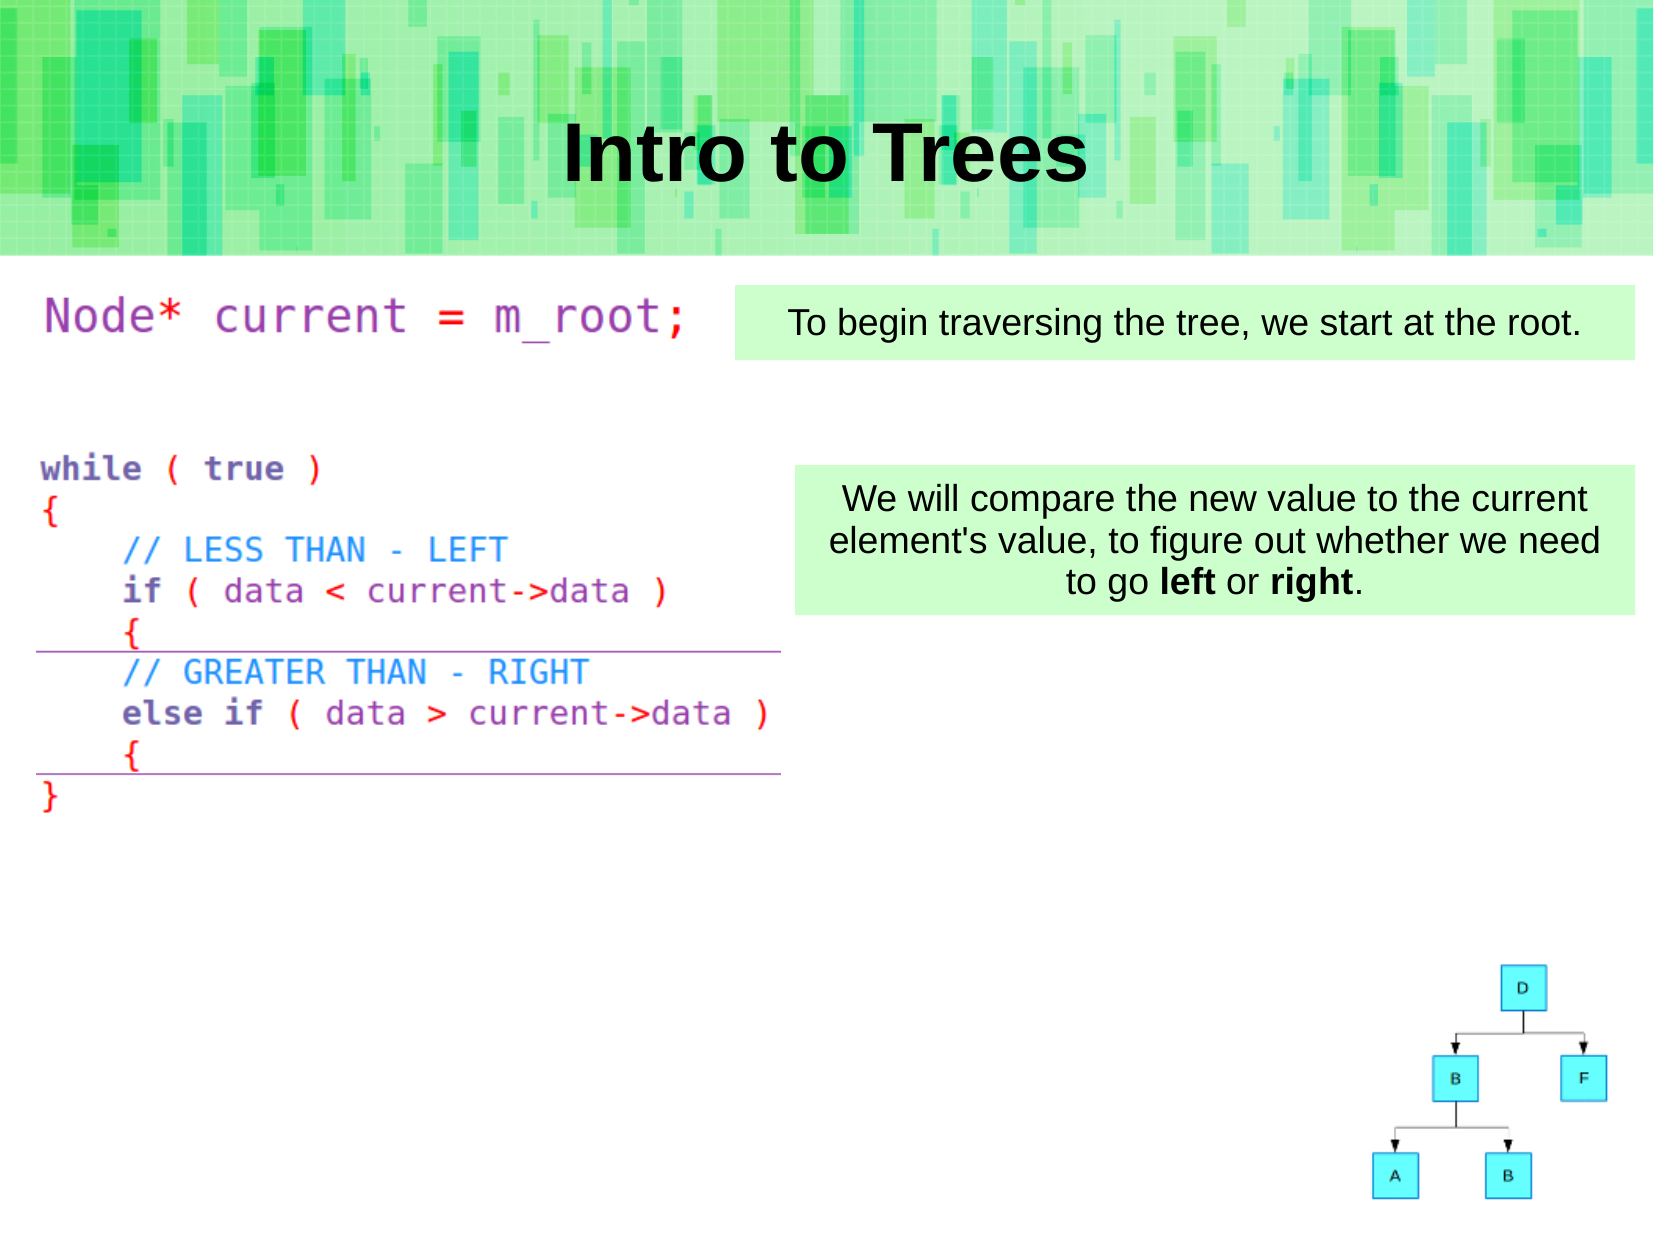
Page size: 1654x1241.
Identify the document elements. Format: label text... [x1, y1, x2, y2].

text_box We will compare the new value to the current element's value, to figure out whether we need to go left or right. [795, 465, 1636, 616]
picture [0, 0, 1654, 1241]
title Intro to Trees [82, 49, 1571, 257]
text_box To begin traversing the tree, we start at the root. [735, 285, 1636, 361]
